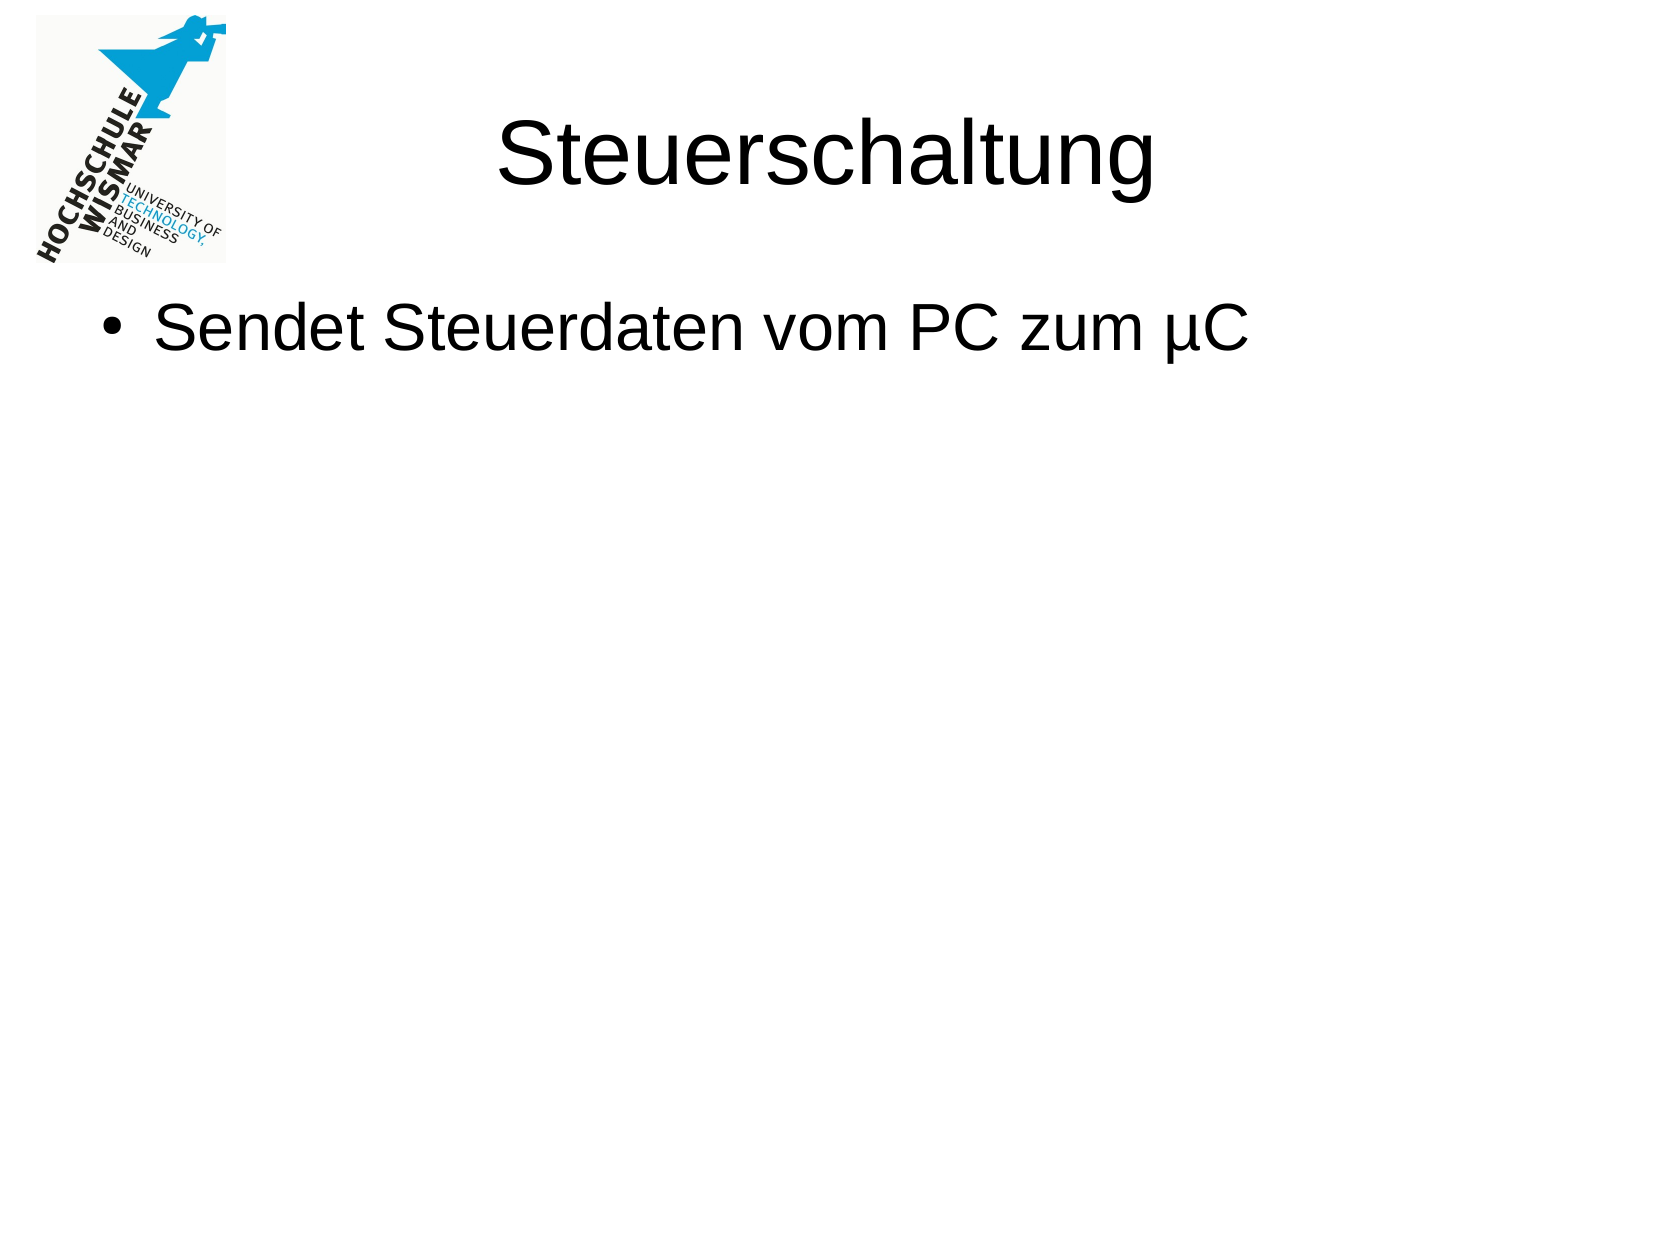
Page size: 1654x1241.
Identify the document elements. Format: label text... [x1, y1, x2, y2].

picture [36, 15, 226, 263]
picture [197, 15, 226, 25]
picture [195, 33, 206, 44]
title Steuerschaltung [226, 56, 1571, 250]
list Sendet Steuerdaten vom PC zum µC [82, 290, 1571, 1109]
